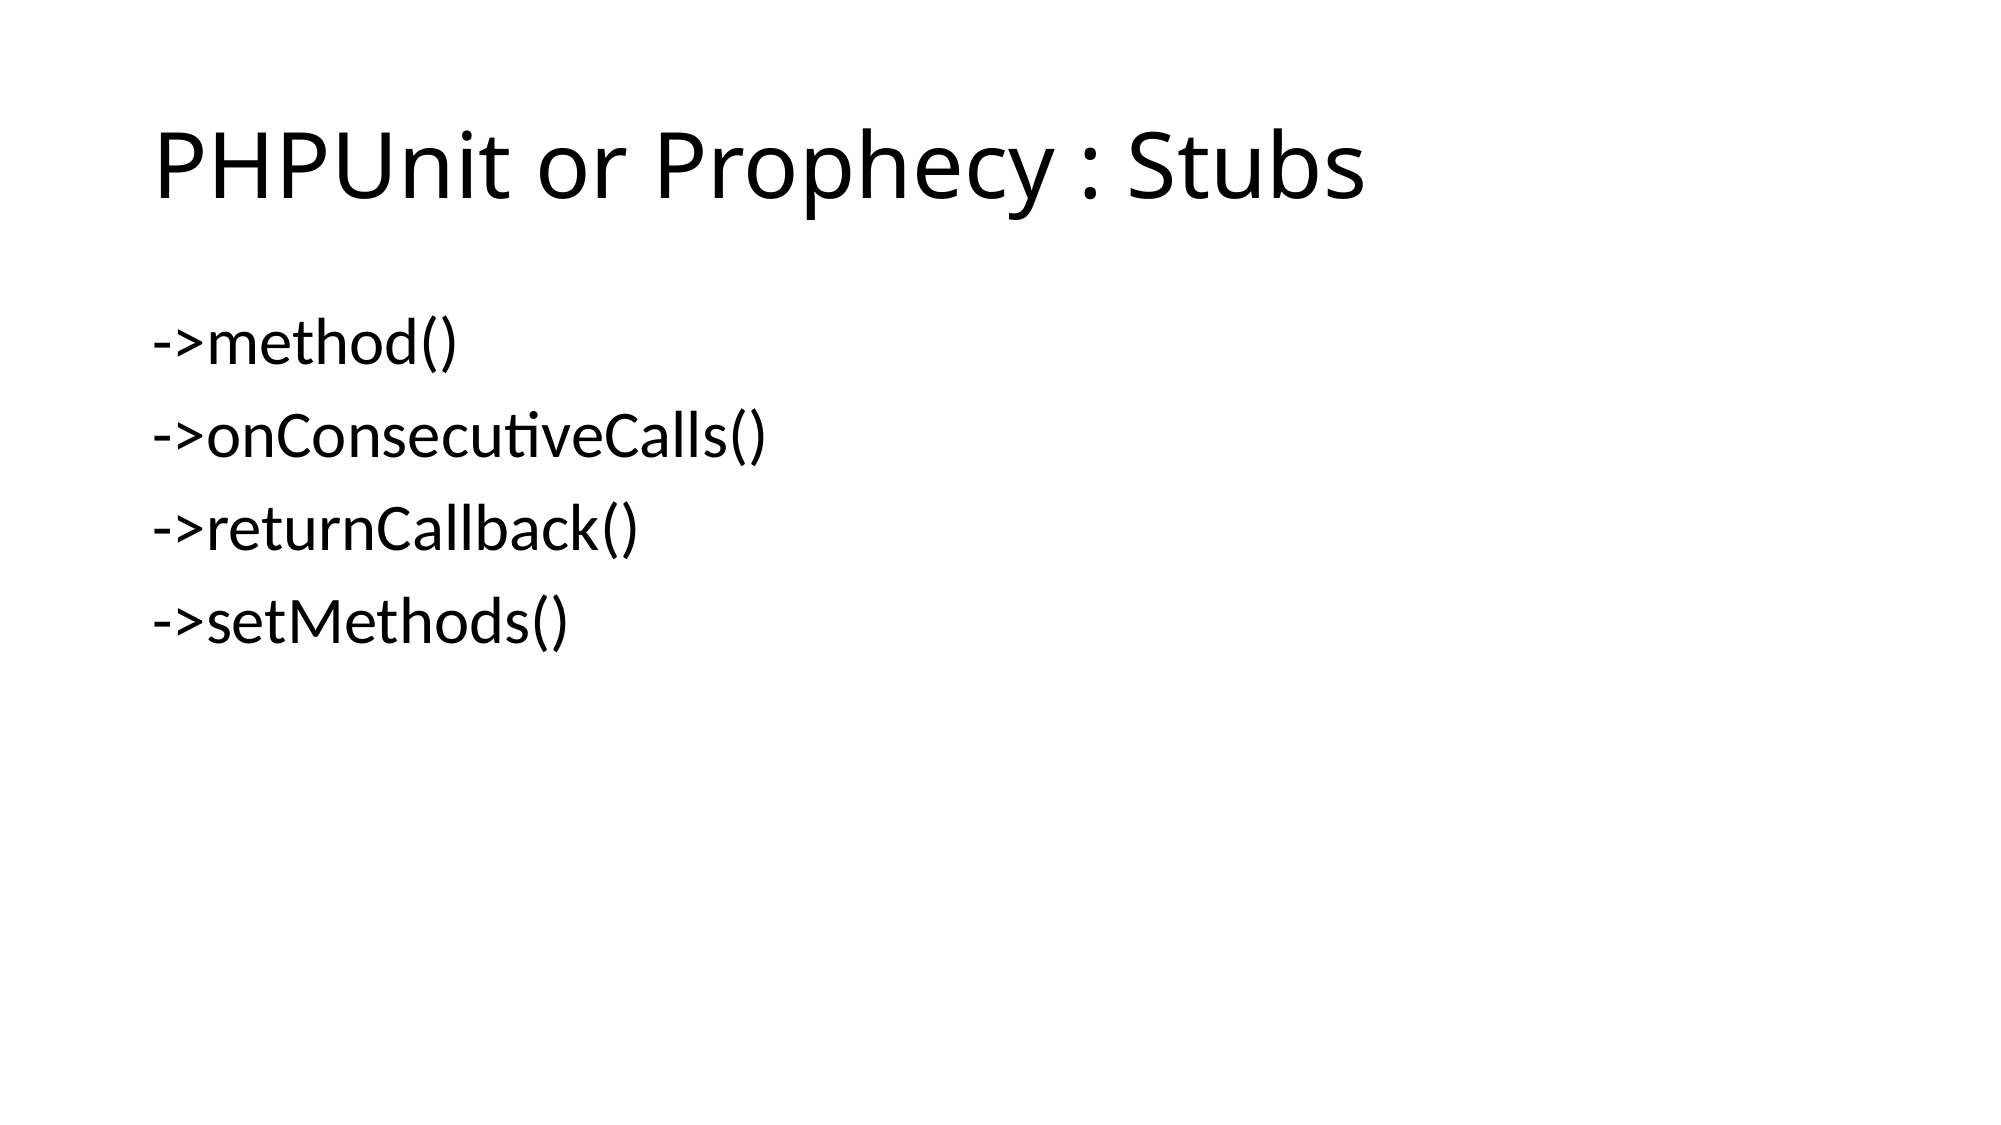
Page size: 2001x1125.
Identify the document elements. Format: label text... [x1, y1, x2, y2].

title PHPUnit or Prophecy : Stubs [137, 59, 1863, 278]
list ->method() ->onConsecutiveCalls() ->returnCallback() ->setMethods() [137, 299, 1863, 1014]
